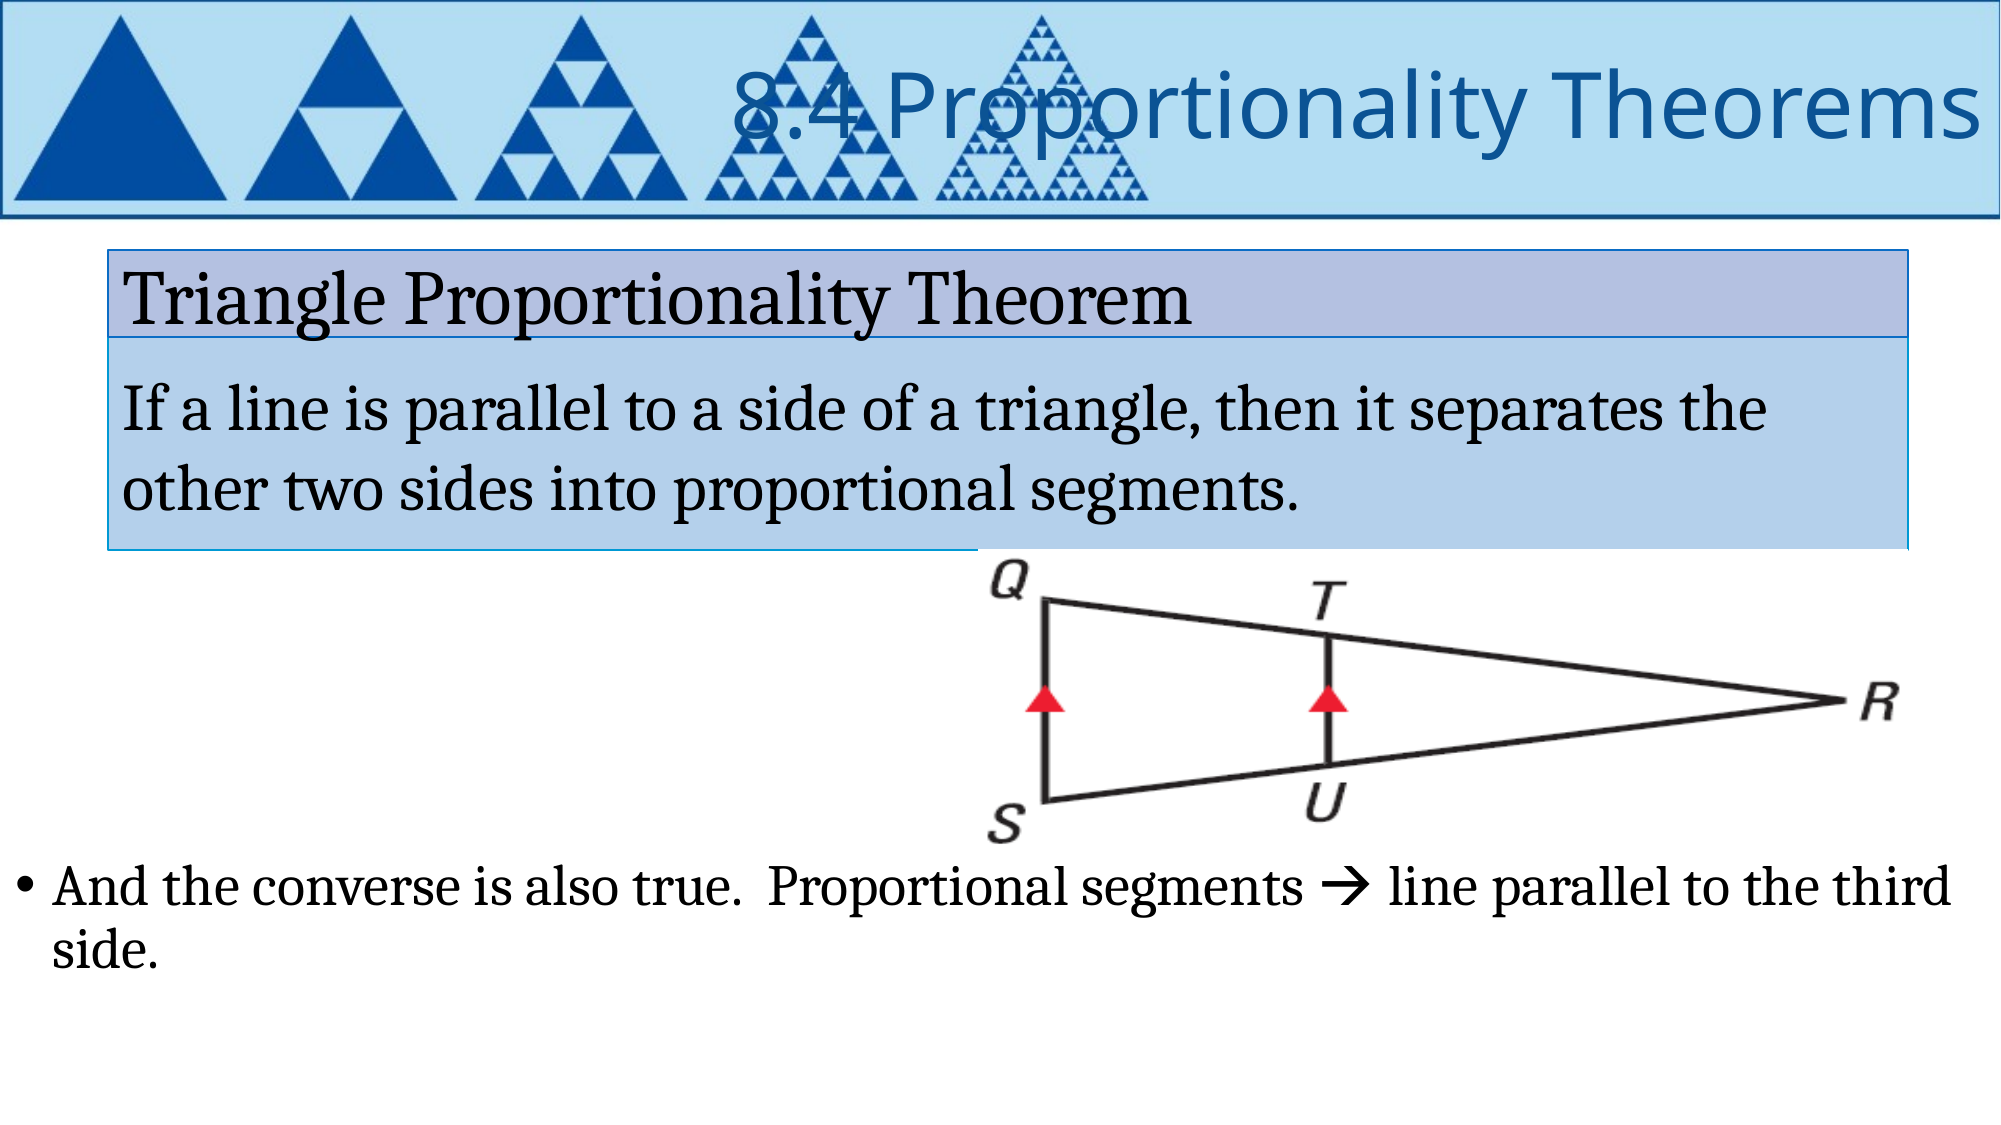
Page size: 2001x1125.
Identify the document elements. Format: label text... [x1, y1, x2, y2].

title 8.4 Proportionality Theorems [0, 0, 2000, 218]
text_box If a line is parallel to a side of a triangle, then it separates the other two sides into proportional segments. [107, 338, 1908, 550]
text_box Triangle Proportionality Theorem [107, 249, 1908, 338]
list And the converse is also true. Proportional segments  line parallel to the third side. [0, 847, 2000, 1066]
picture [0, 0, 2001, 1125]
